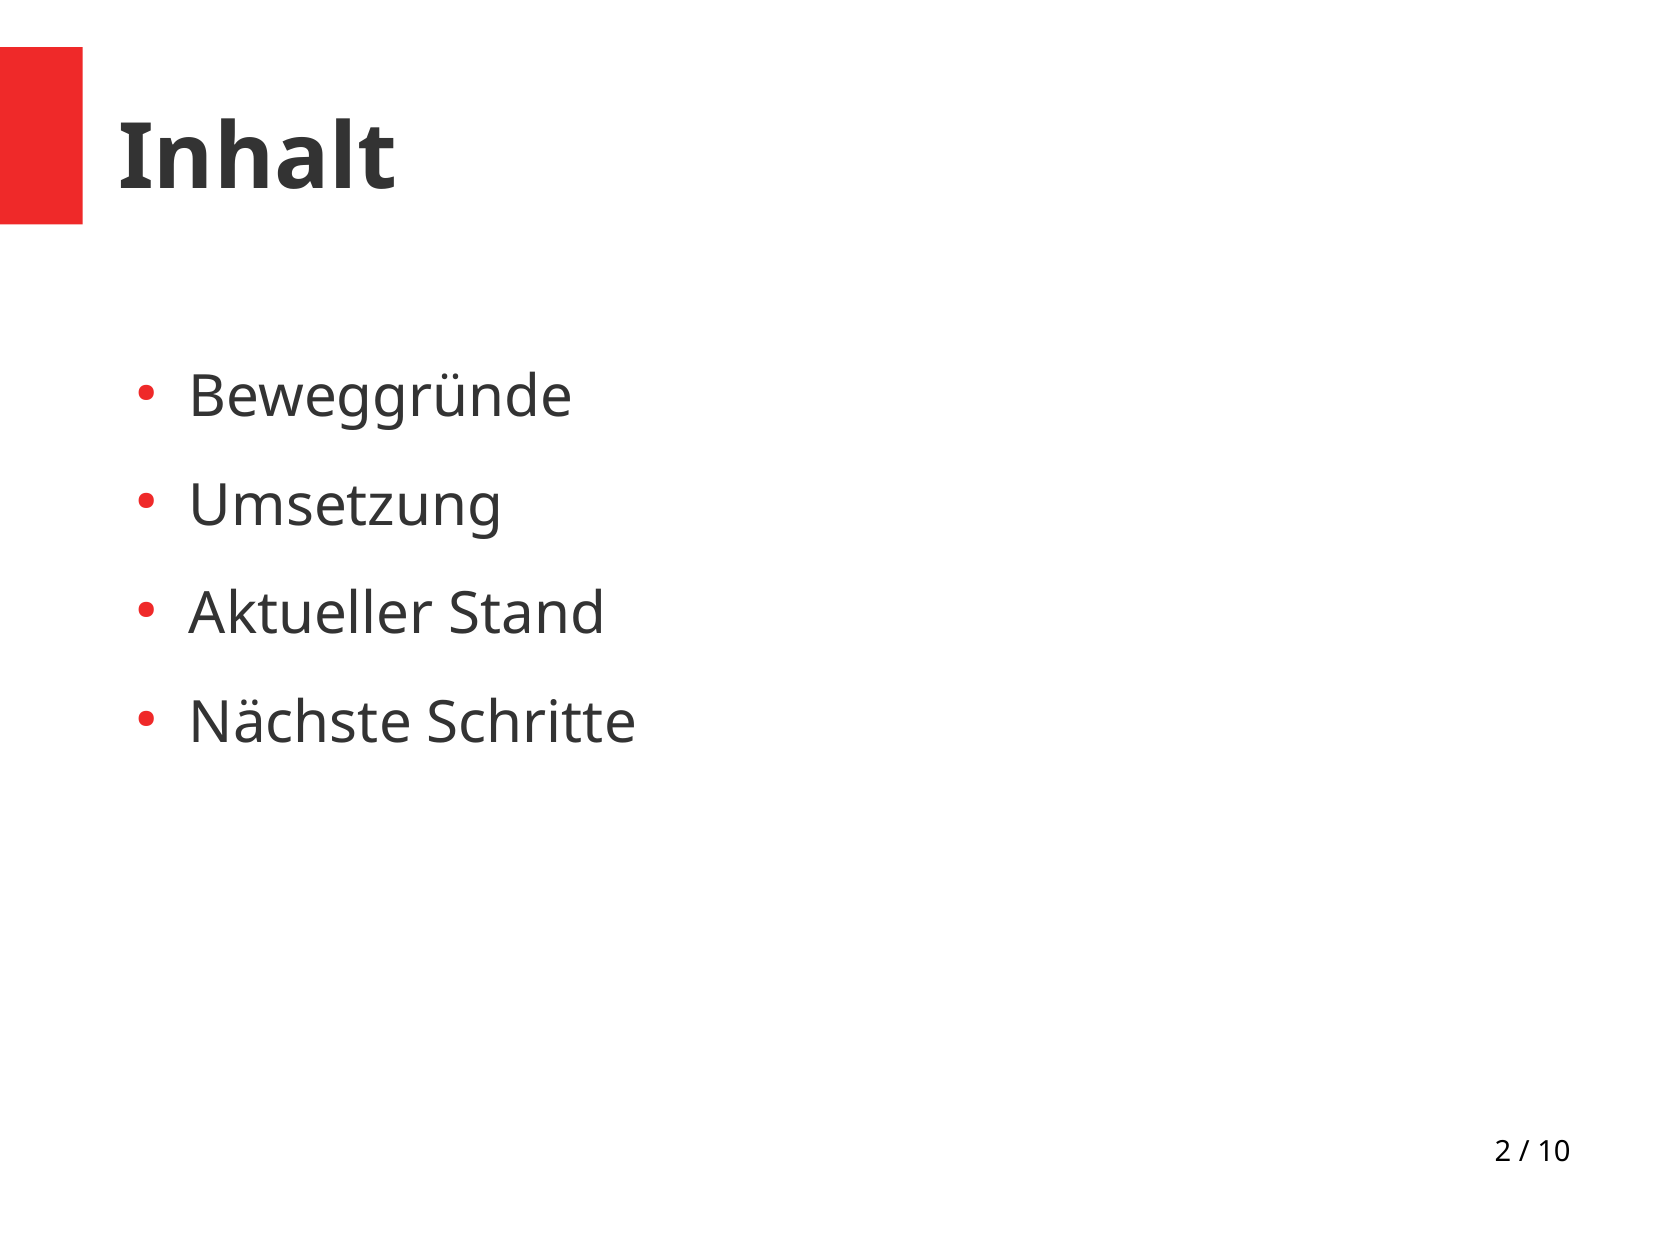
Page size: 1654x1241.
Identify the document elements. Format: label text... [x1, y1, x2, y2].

title Inhalt [118, 49, 1571, 257]
list Beweggründe Umsetzung Aktueller Stand Nächste Schritte [118, 354, 1536, 1074]
